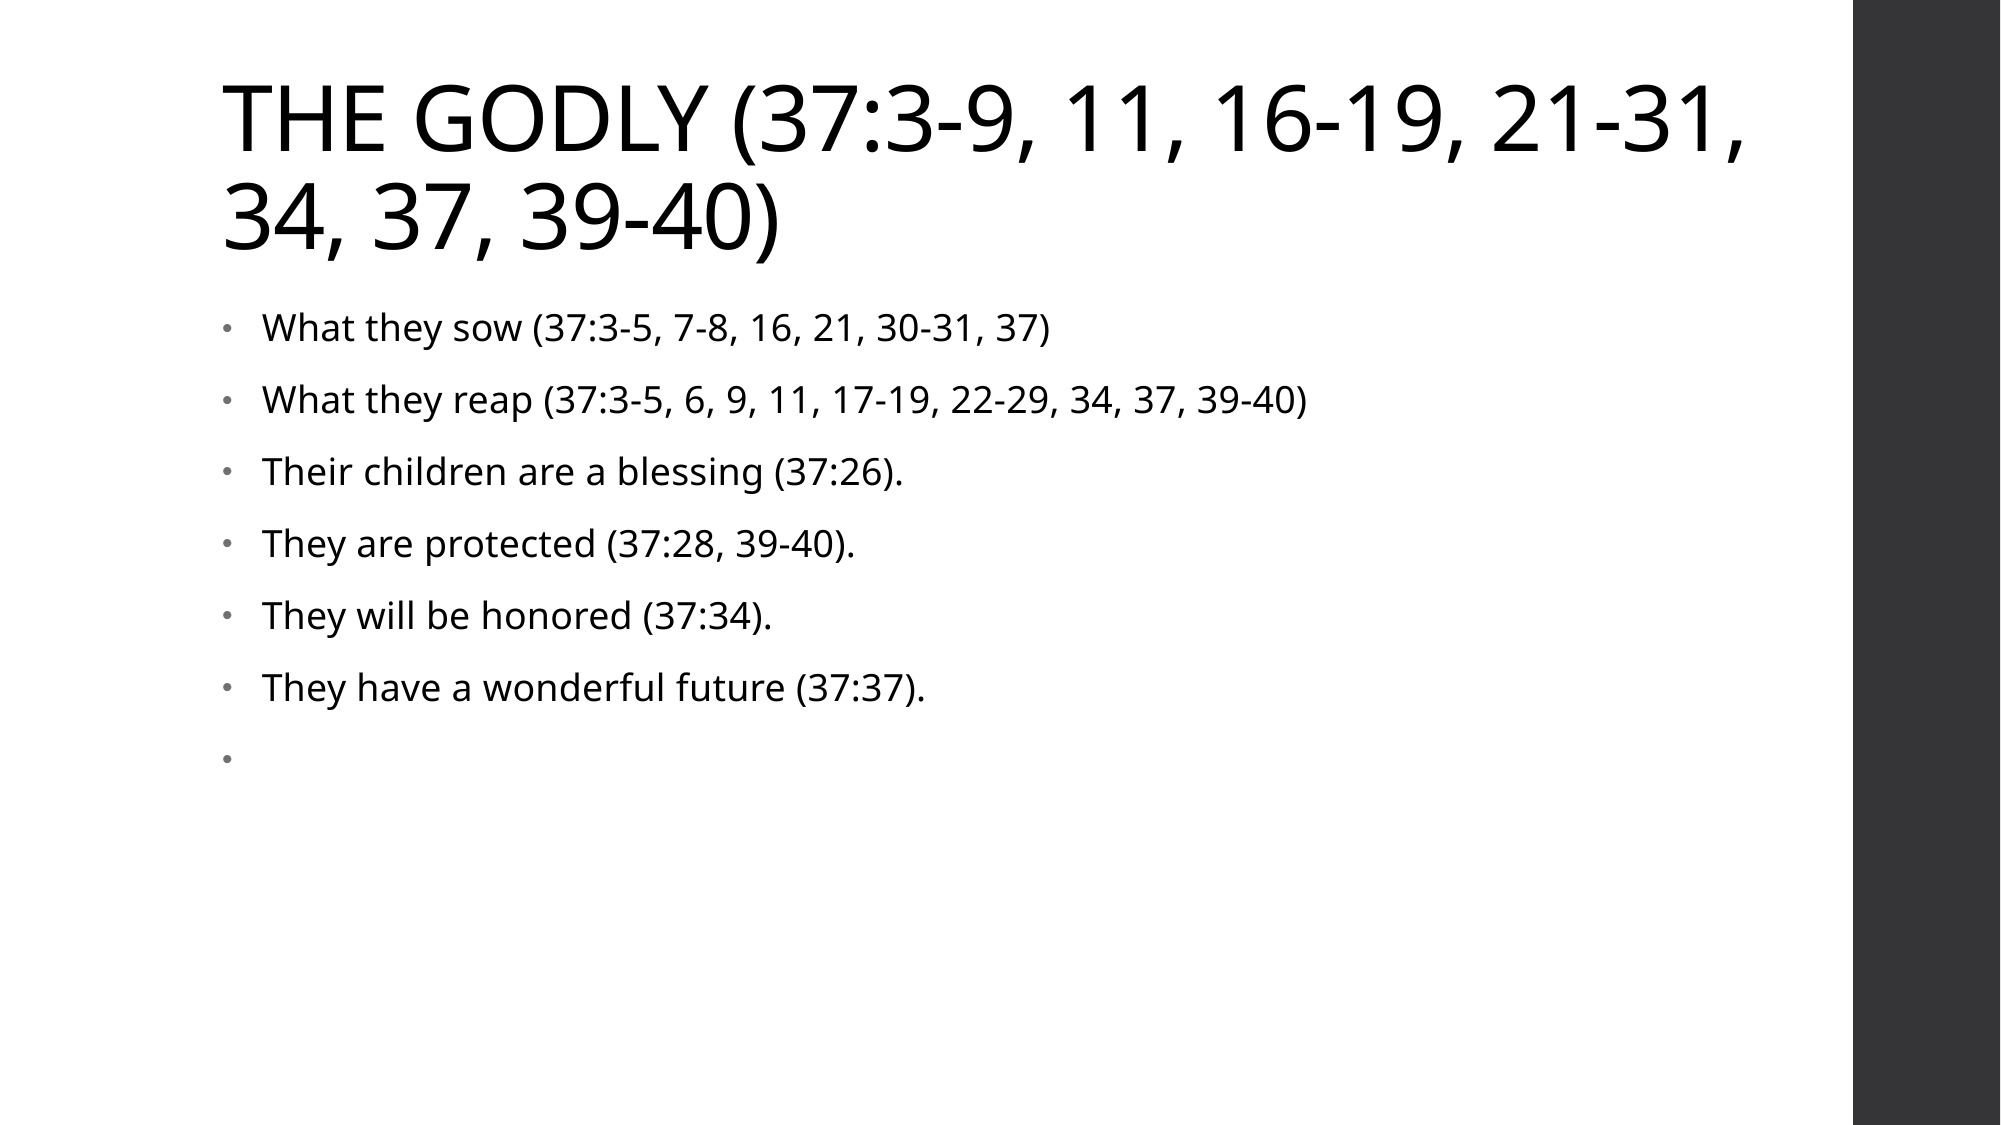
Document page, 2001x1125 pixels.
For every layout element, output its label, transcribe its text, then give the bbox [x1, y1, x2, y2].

title THE GODLY (37:3-9, 11, 16-19, 21-31, 34, 37, 39-40) [206, 60, 1797, 278]
list What they sow (37:3-5, 7-8, 16, 21, 30-31, 37) What they reap (37:3-5, 6, 9, 11, 17-19, 22-29, 34, 37, 39-40) Their children are a blessing (37:26). They are protected (37:28, 39-40). They will be honored (37:34). They have a wonderful future (37:37). [206, 299, 1617, 1014]
